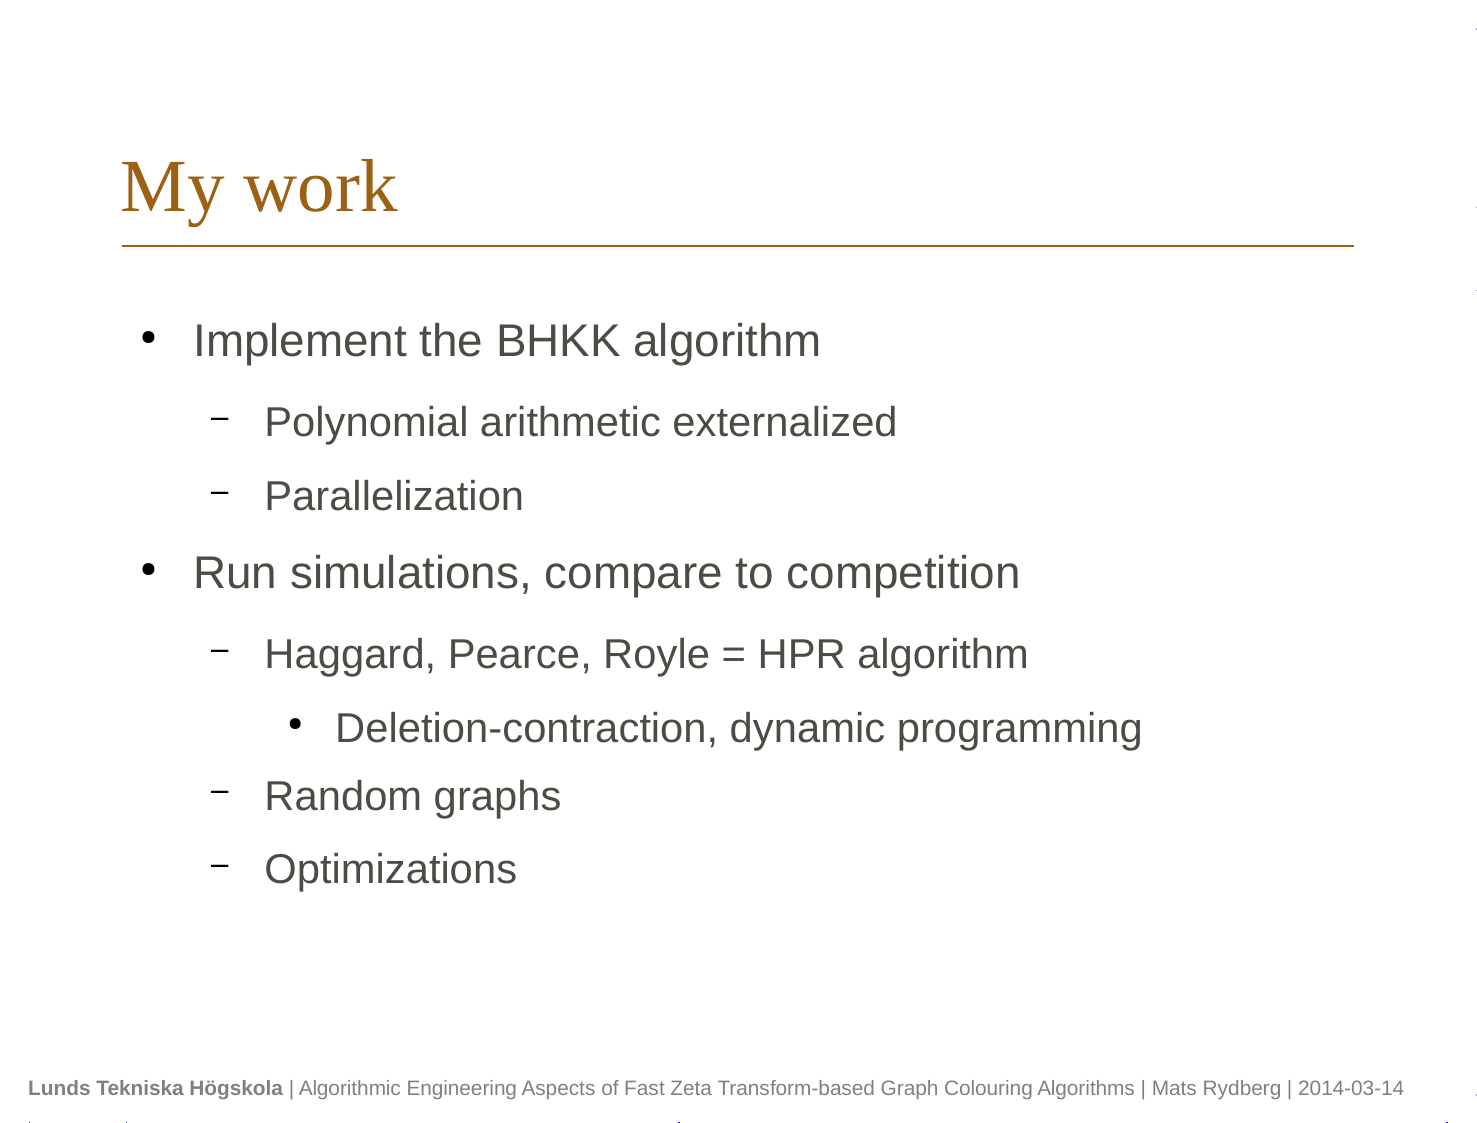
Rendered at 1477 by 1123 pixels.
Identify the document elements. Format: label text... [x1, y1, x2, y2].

title My work [105, 46, 1354, 234]
list Implement the BHKK algorithm Polynomial arithmetic externalized Parallelization Run simulations, compare to competition Haggard, Pearce, Royle = HPR algorithm Deletion-contraction, dynamic programming Random graphs Optimizations [107, 303, 1351, 1006]
